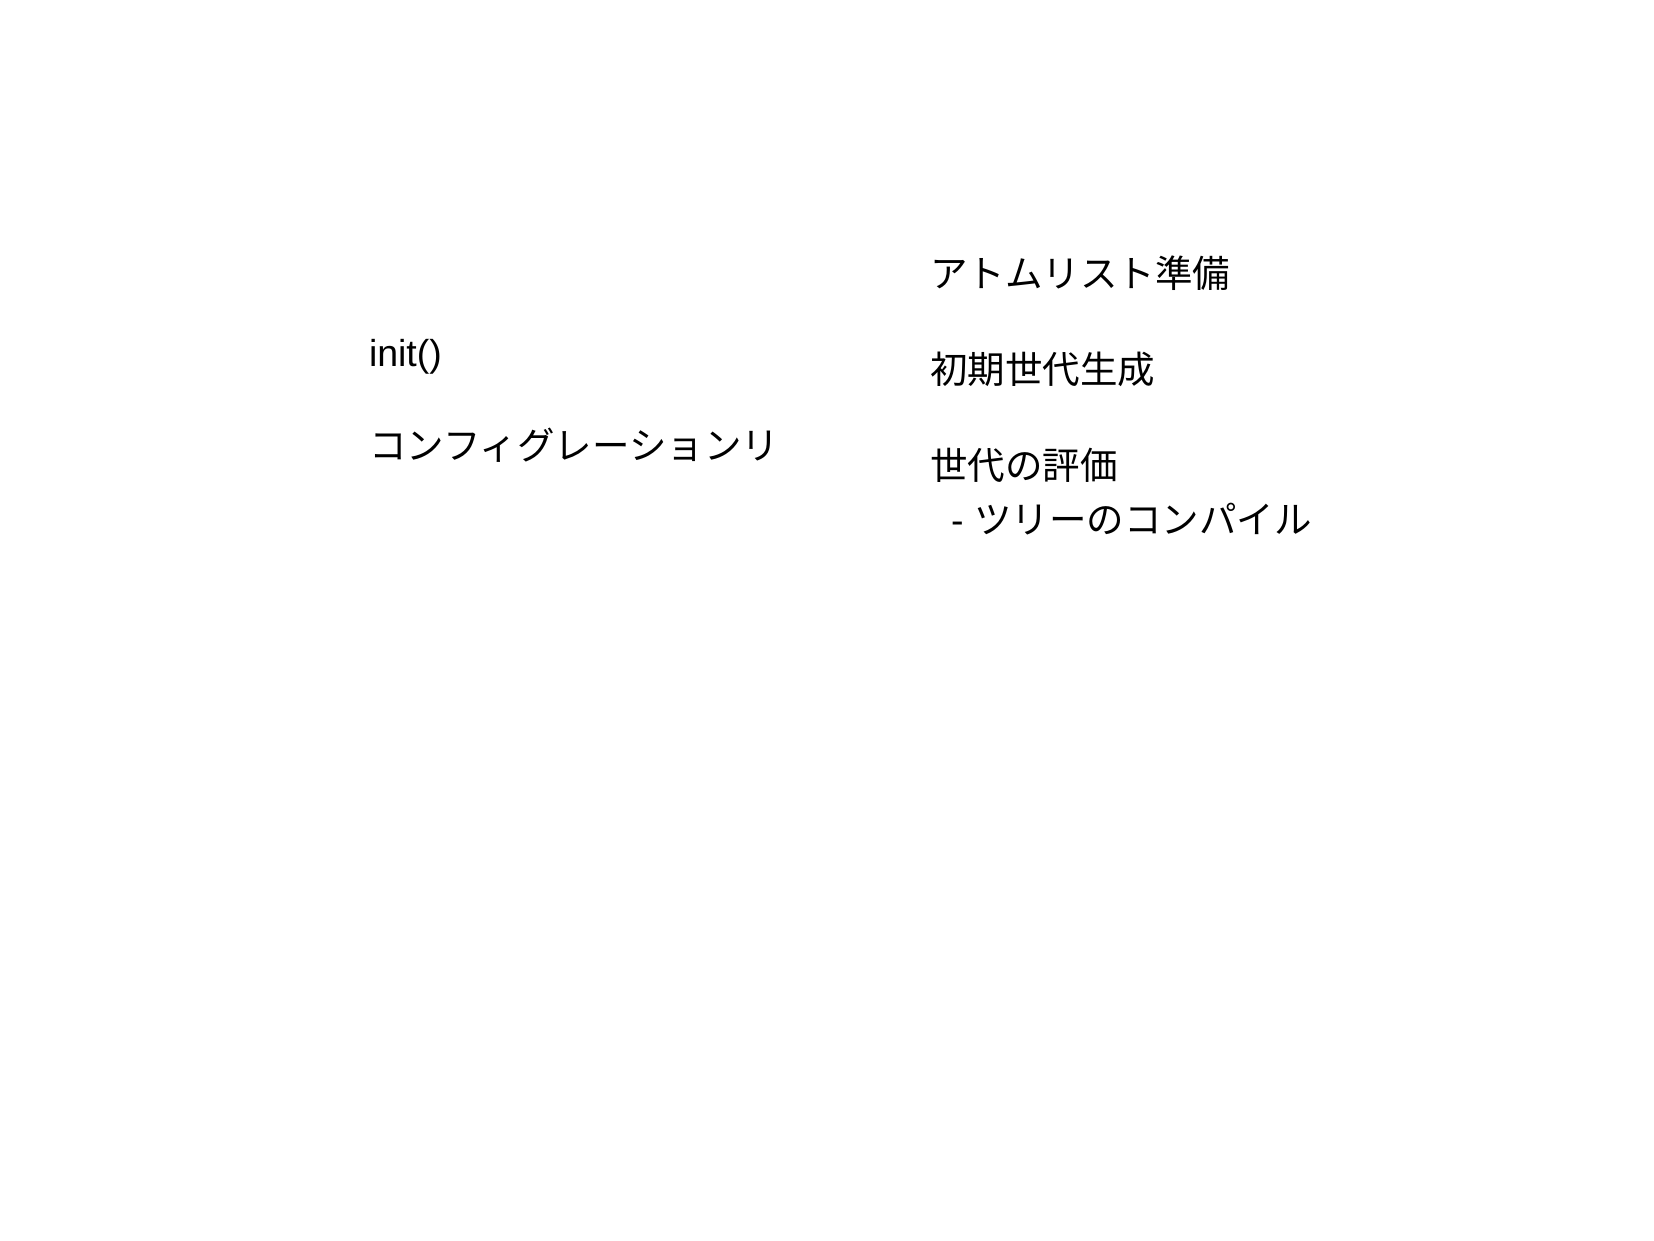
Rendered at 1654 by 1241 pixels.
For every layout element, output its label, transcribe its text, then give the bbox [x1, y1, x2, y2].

text_box init() コンフィグレーションリ [354, 324, 722, 495]
text_box アトムリスト準備 初期世代生成 世代の評価 - ツリーのコンパイル [915, 236, 1292, 519]
